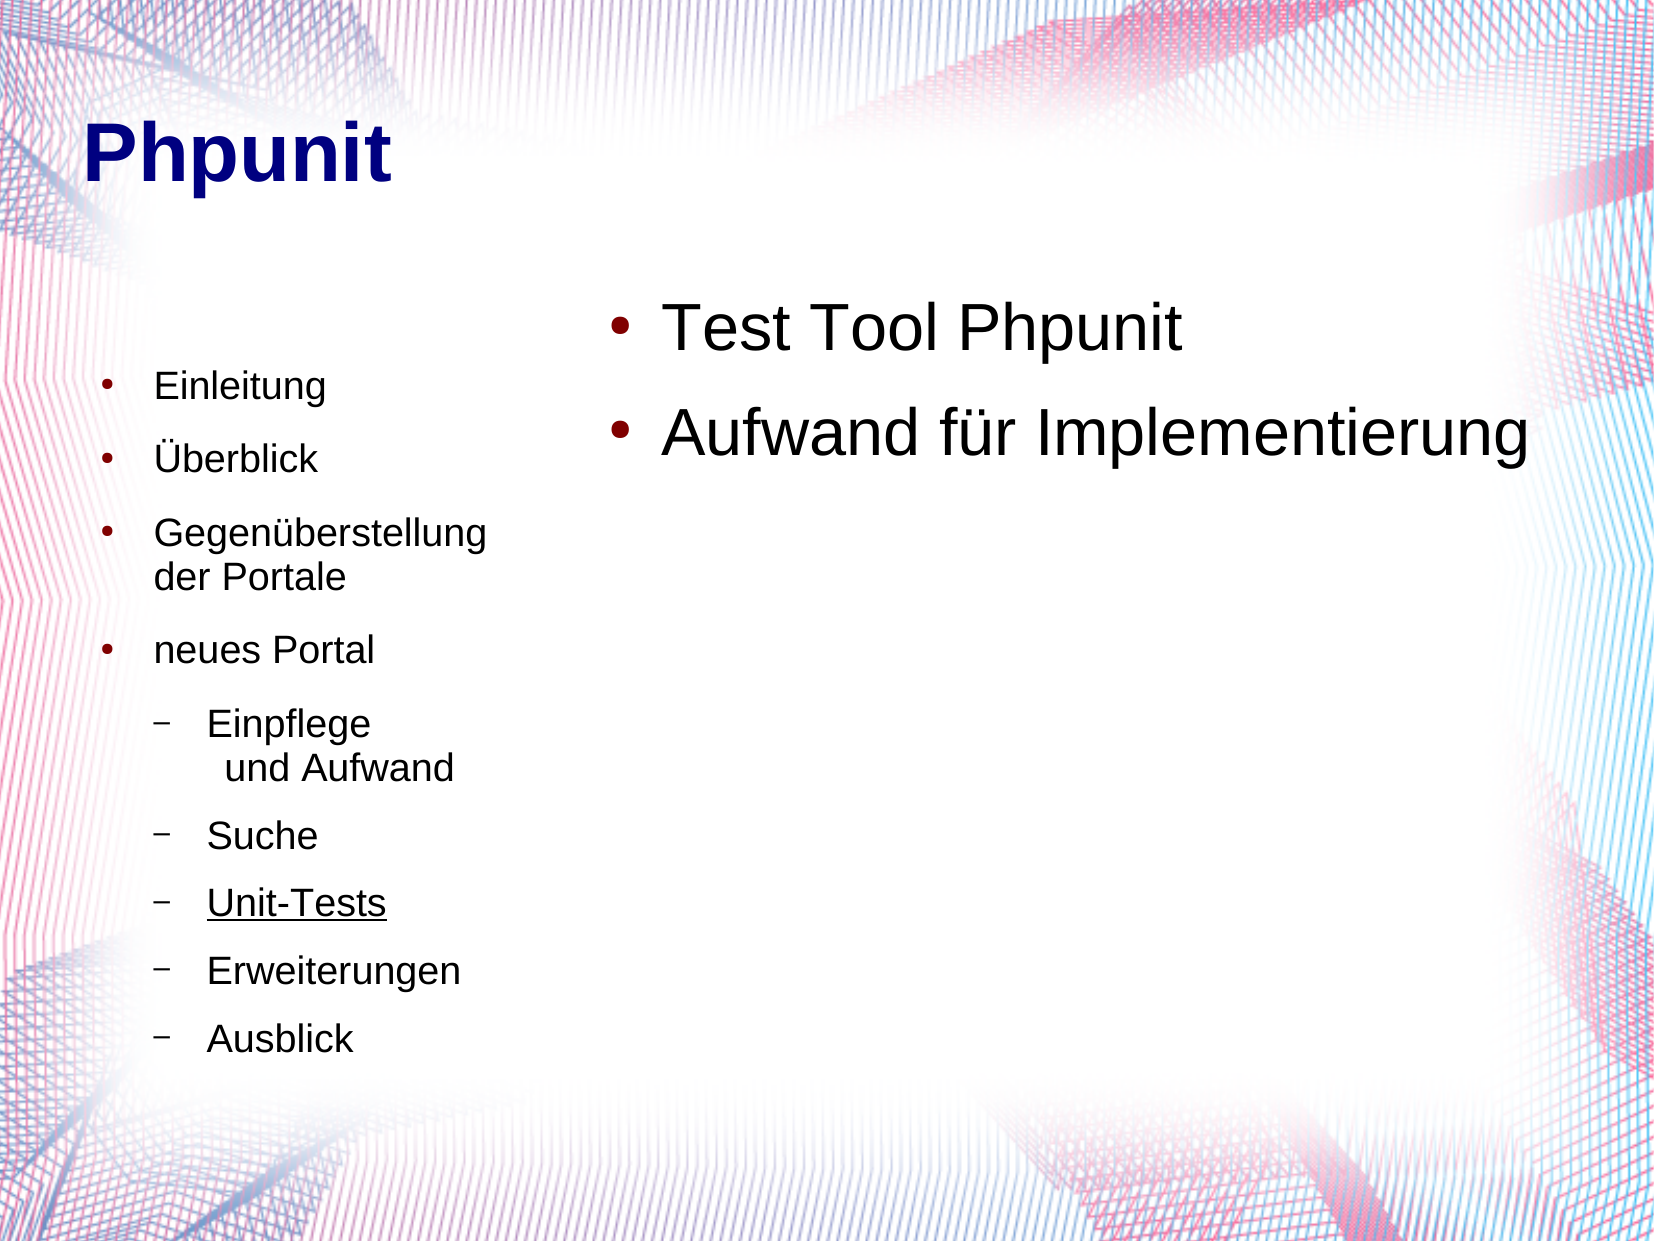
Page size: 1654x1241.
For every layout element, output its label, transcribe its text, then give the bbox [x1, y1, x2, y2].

picture [0, 0, 1654, 1241]
title Phpunit [82, 49, 1571, 257]
list Test Tool Phpunit Aufwand für Implementierung [590, 290, 1572, 1109]
list Einleitung Überblick Gegenüberstellung der Portale neues Portal Einpflege und Aufwand Suche Unit-Tests Erweiterungen Ausblick [82, 290, 520, 1109]
